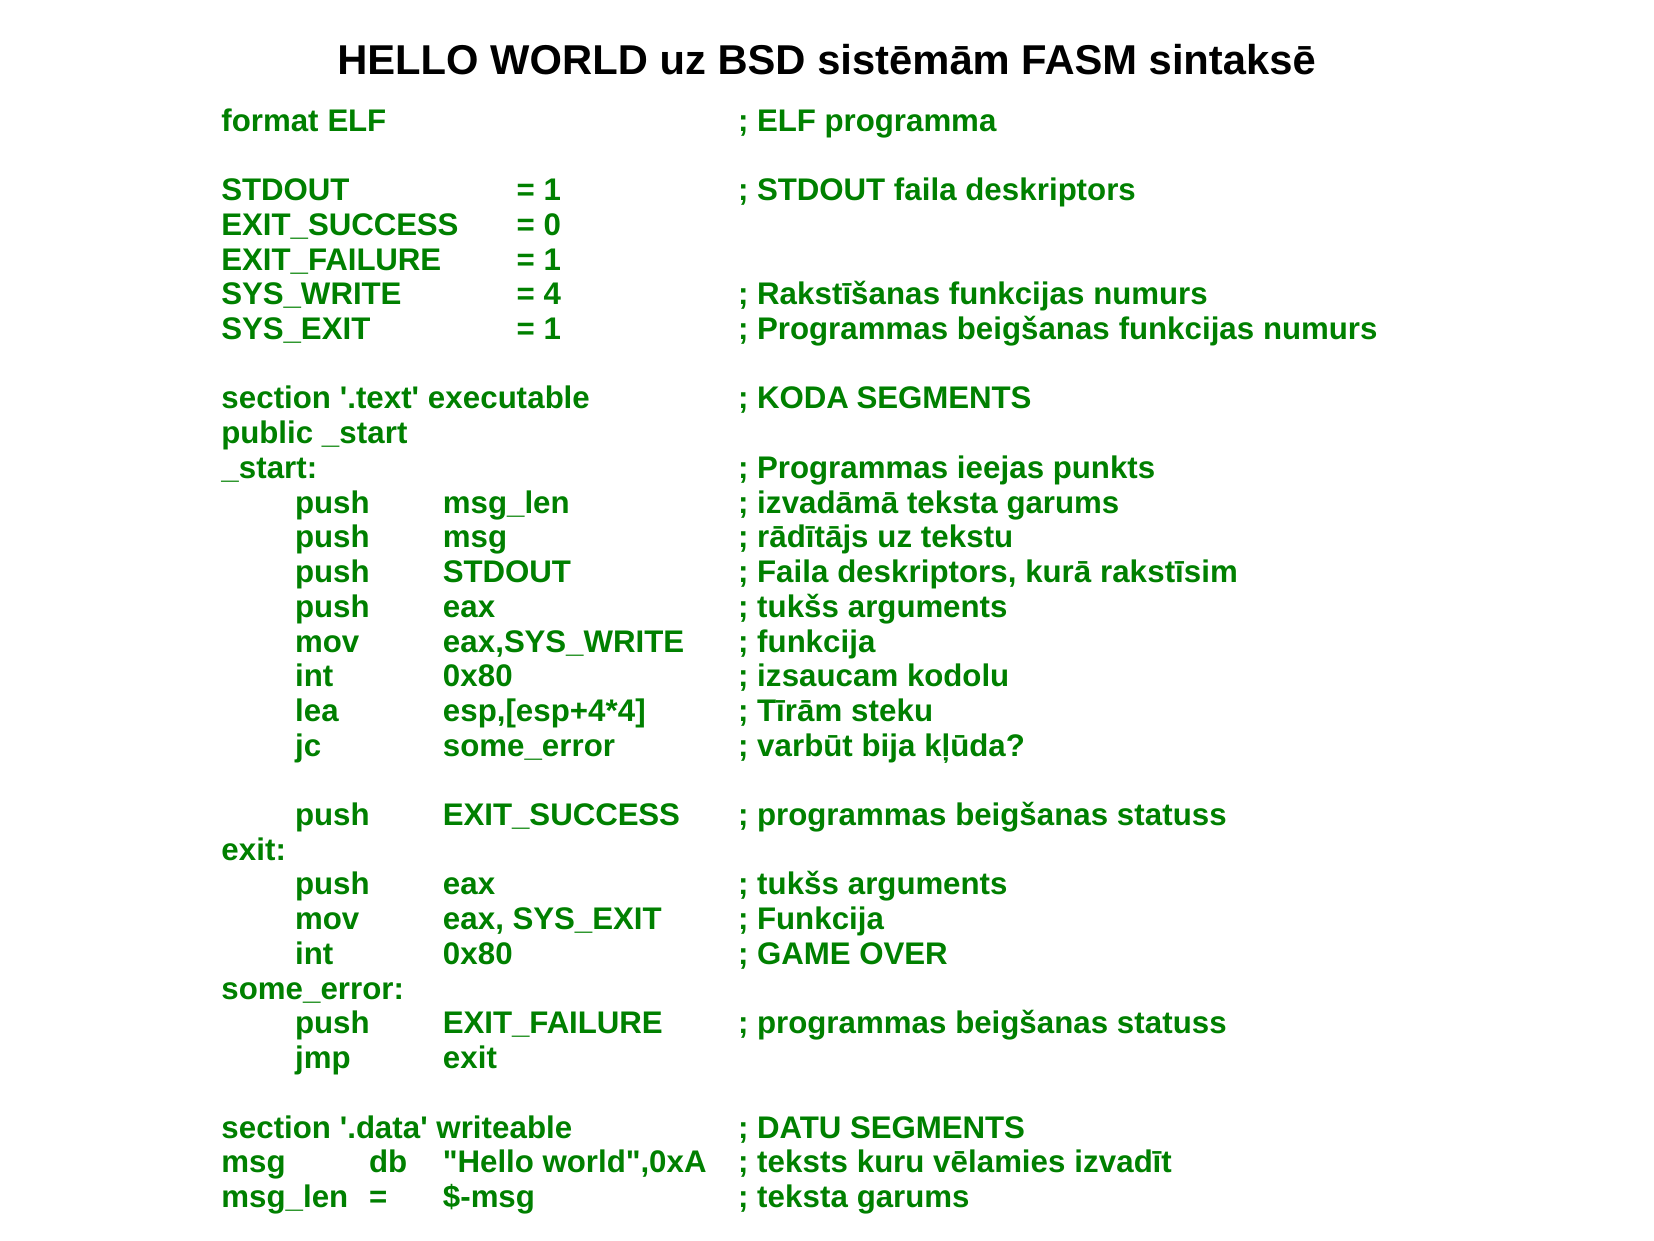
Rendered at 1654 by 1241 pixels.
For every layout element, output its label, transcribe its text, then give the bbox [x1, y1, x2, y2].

text_box HELLO WORLD uz BSD sistēmām FASM sintaksē [59, 29, 1595, 91]
text_box format ELF ; ELF programma STDOUT = 1 ; STDOUT faila deskriptors EXIT_SUCCESS = 0 EXIT_FAILURE = 1 SYS_WRITE = 4 ; Rakstīšanas funkcijas numurs SYS_EXIT = 1 ; Programmas beigšanas funkcijas numurs section '.text' executable ; KODA SEGMENTS public _start _start: ; Programmas ieejas punkts push msg_len ; izvadāmā teksta garums push msg ; rādītājs uz tekstu push STDOUT ; Faila deskriptors, kurā rakstīsim push eax ; tukšs arguments mov eax,SYS_WRITE ; funkcija int 0x80 ; izsaucam kodolu lea esp,[esp+4*4] ; Tīrām steku jc some_error ; varbūt bija kļūda? push EXIT_SUCCESS ; programmas beigšanas statuss exit: push eax ; tukšs arguments mov eax, SYS_EXIT ; Funkcija int 0x80 ; GAME OVER some_error: push EXIT_FAILURE ; programmas beigšanas statuss jmp exit section '.data' writeable ; DATU SEGMENTS msg db "Hello world",0xA ; teksts kuru vēlamies izvadīt msg_len = $-msg ; teksta garums [206, 95, 1536, 1222]
